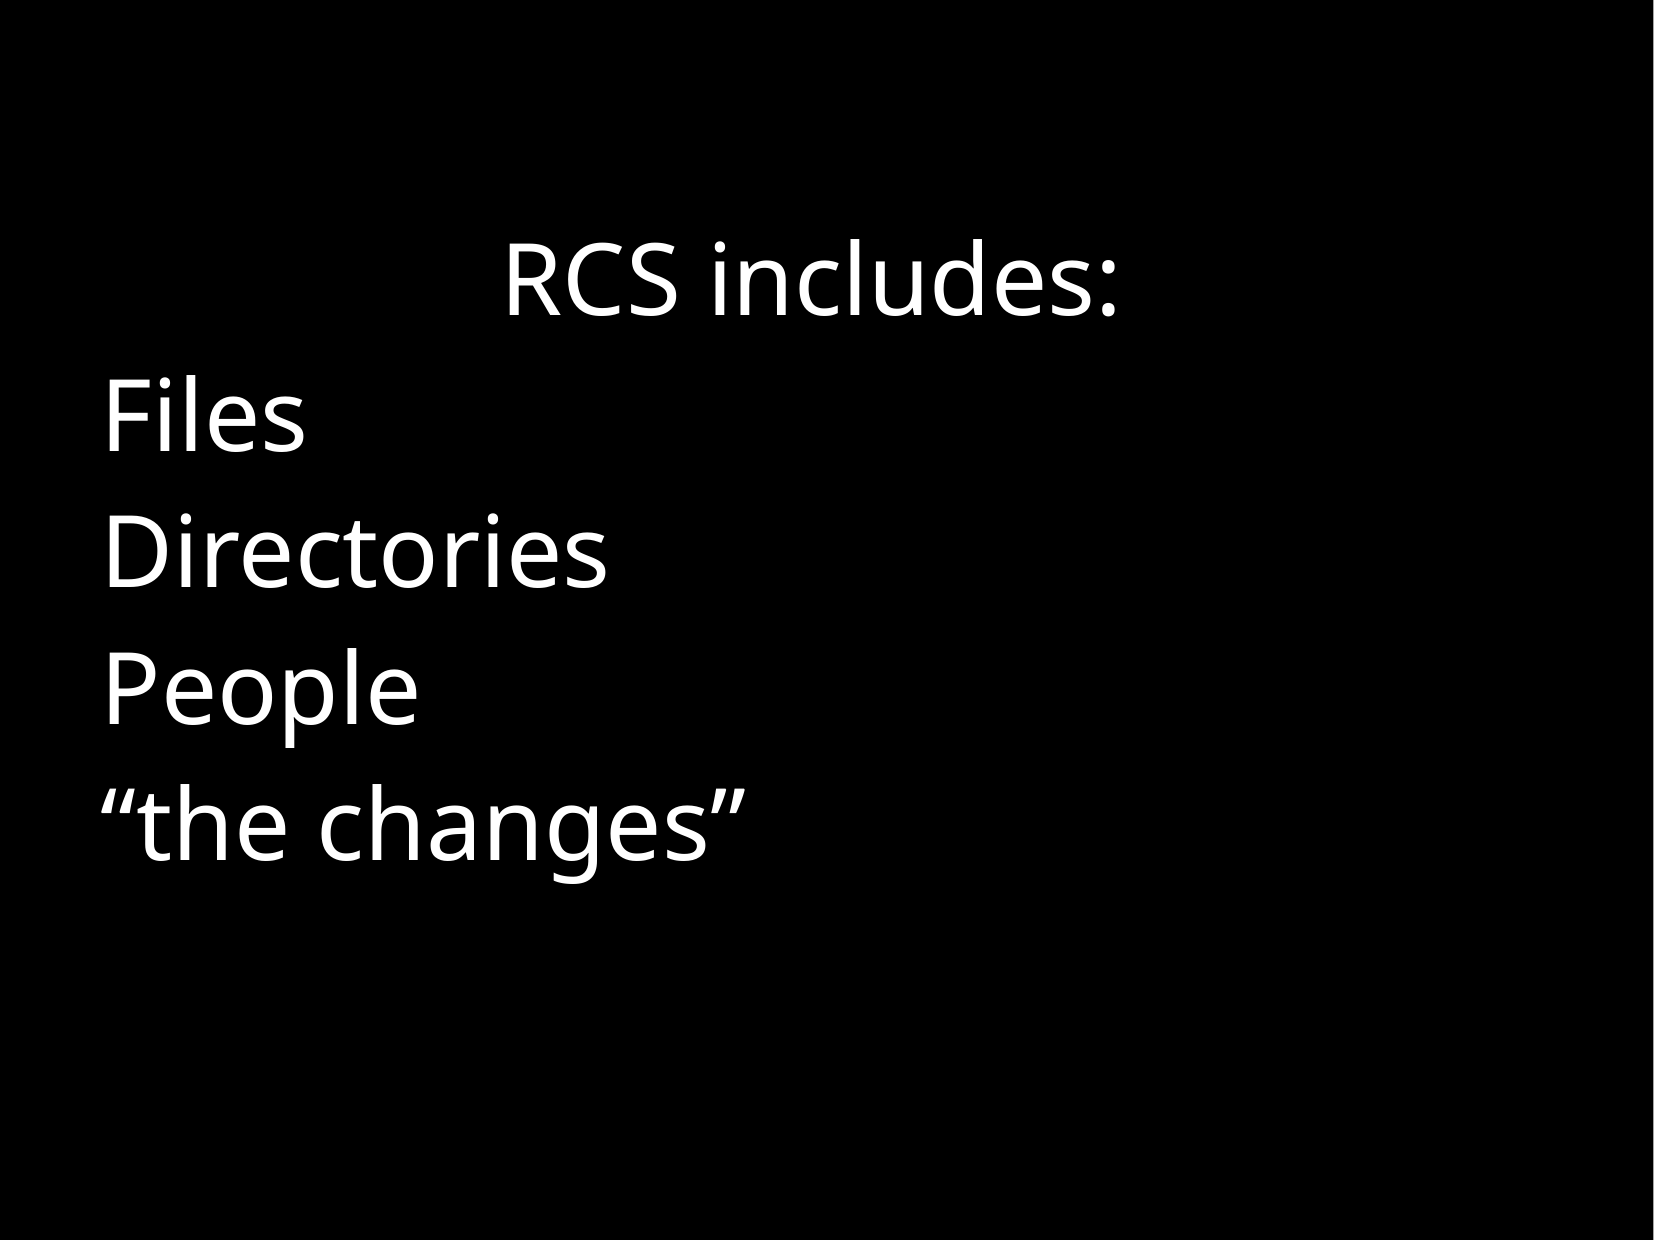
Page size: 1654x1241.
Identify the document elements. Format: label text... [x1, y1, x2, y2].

subtitle RCS includes: Files Directories People “the changes” [88, 88, 1536, 1010]
